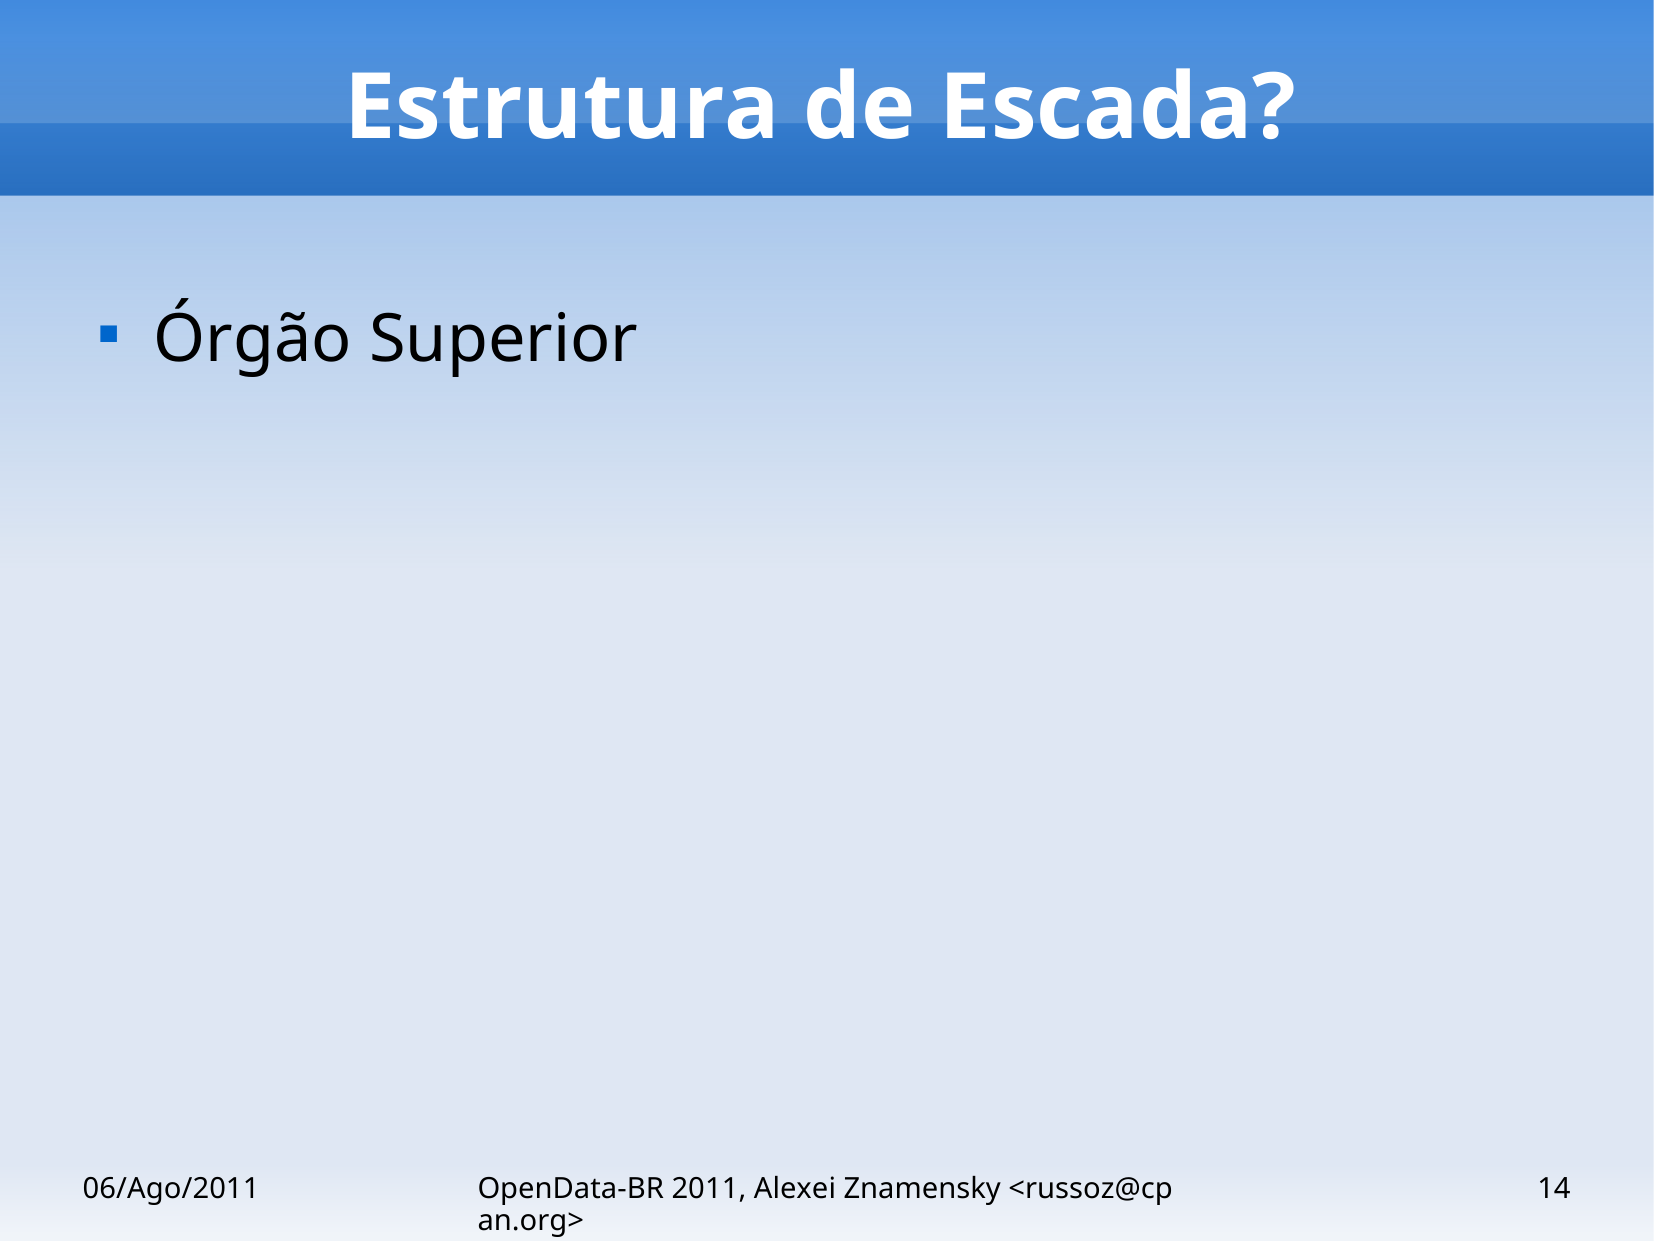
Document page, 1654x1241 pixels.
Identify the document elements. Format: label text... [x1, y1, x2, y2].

title Estrutura de Escada? [76, 0, 1565, 208]
picture [0, 0, 1654, 1241]
list Órgão Superior [82, 290, 1571, 1094]
